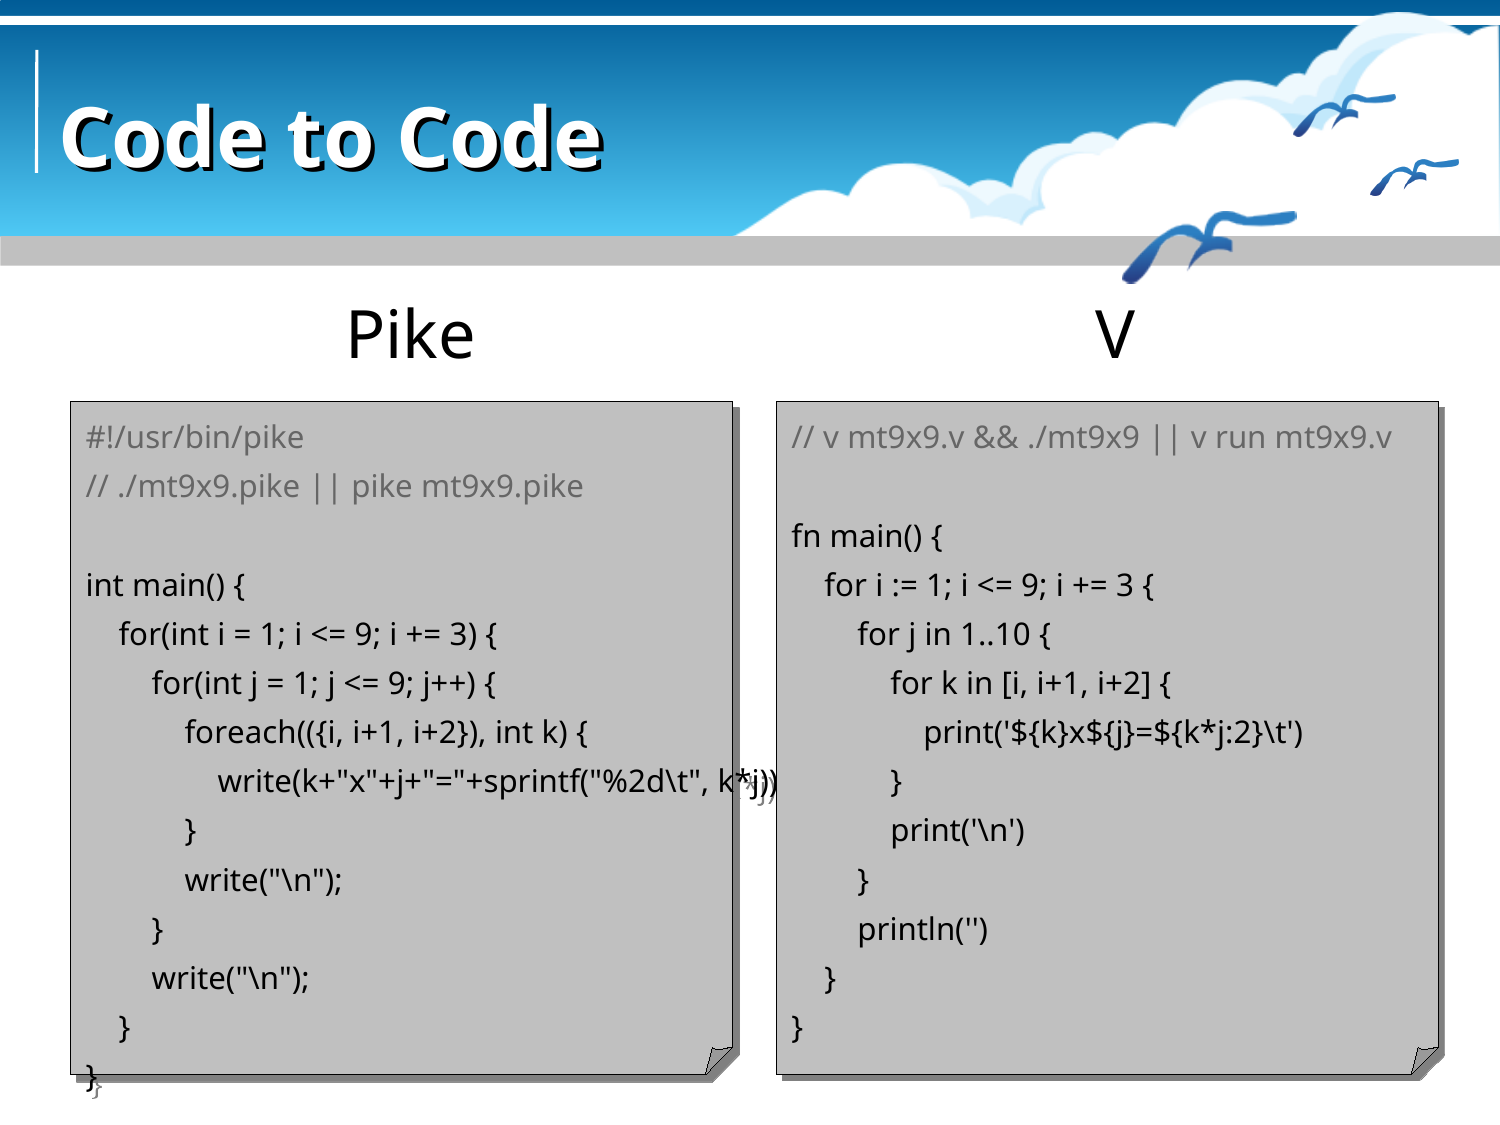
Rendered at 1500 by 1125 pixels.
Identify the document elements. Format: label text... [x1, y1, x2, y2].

text_box Pike [330, 283, 532, 388]
title Code to Code [59, 86, 1465, 186]
text_box // v mt9x9.v && ./mt9x9 || v run mt9x9.v fn main() { for i := 1; i <= 9; i += 3 { for j in 1..10 { for k in [i, i+1, i+2] { print('${k}x${j}=${k*j:2}\t') } print('\n') } println('') } } [776, 401, 1439, 1075]
picture [730, 12, 1500, 284]
text_box #!/usr/bin/pike // ./mt9x9.pike || pike mt9x9.pike int main() { for(int i = 1; i <= 9; i += 3) { for(int j = 1; j <= 9; j++) { foreach(({i, i+1, i+2}), int k) { write(k+"x"+j+"="+sprintf("%2d\t", k*j)); } write("\n"); } write("\n"); } } [70, 401, 733, 1075]
text_box V [1080, 283, 1164, 388]
